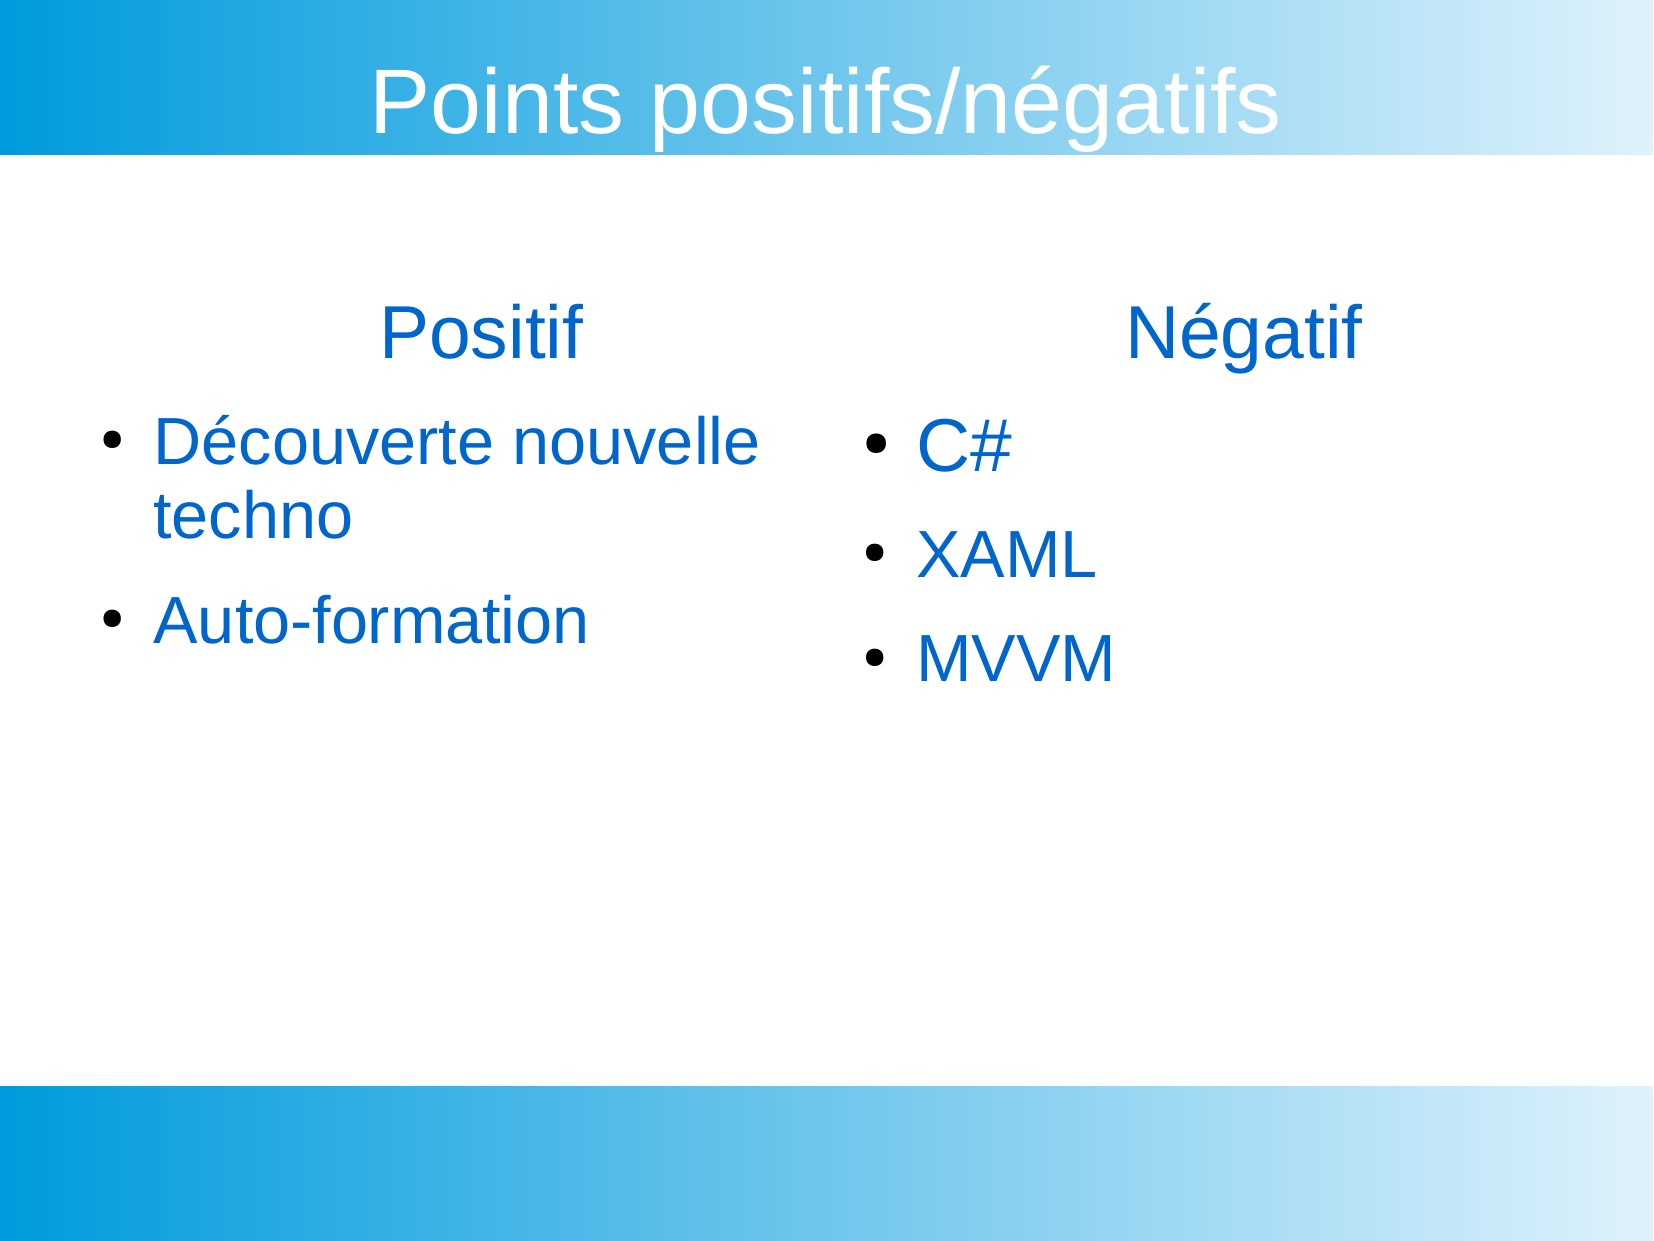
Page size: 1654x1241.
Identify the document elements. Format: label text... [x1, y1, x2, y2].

list Négatif C# XAML MVVM [845, 290, 1572, 1010]
list Positif Découverte nouvelle techno Auto-formation [82, 290, 809, 1010]
title Points positifs/négatifs [82, 49, 1571, 155]
